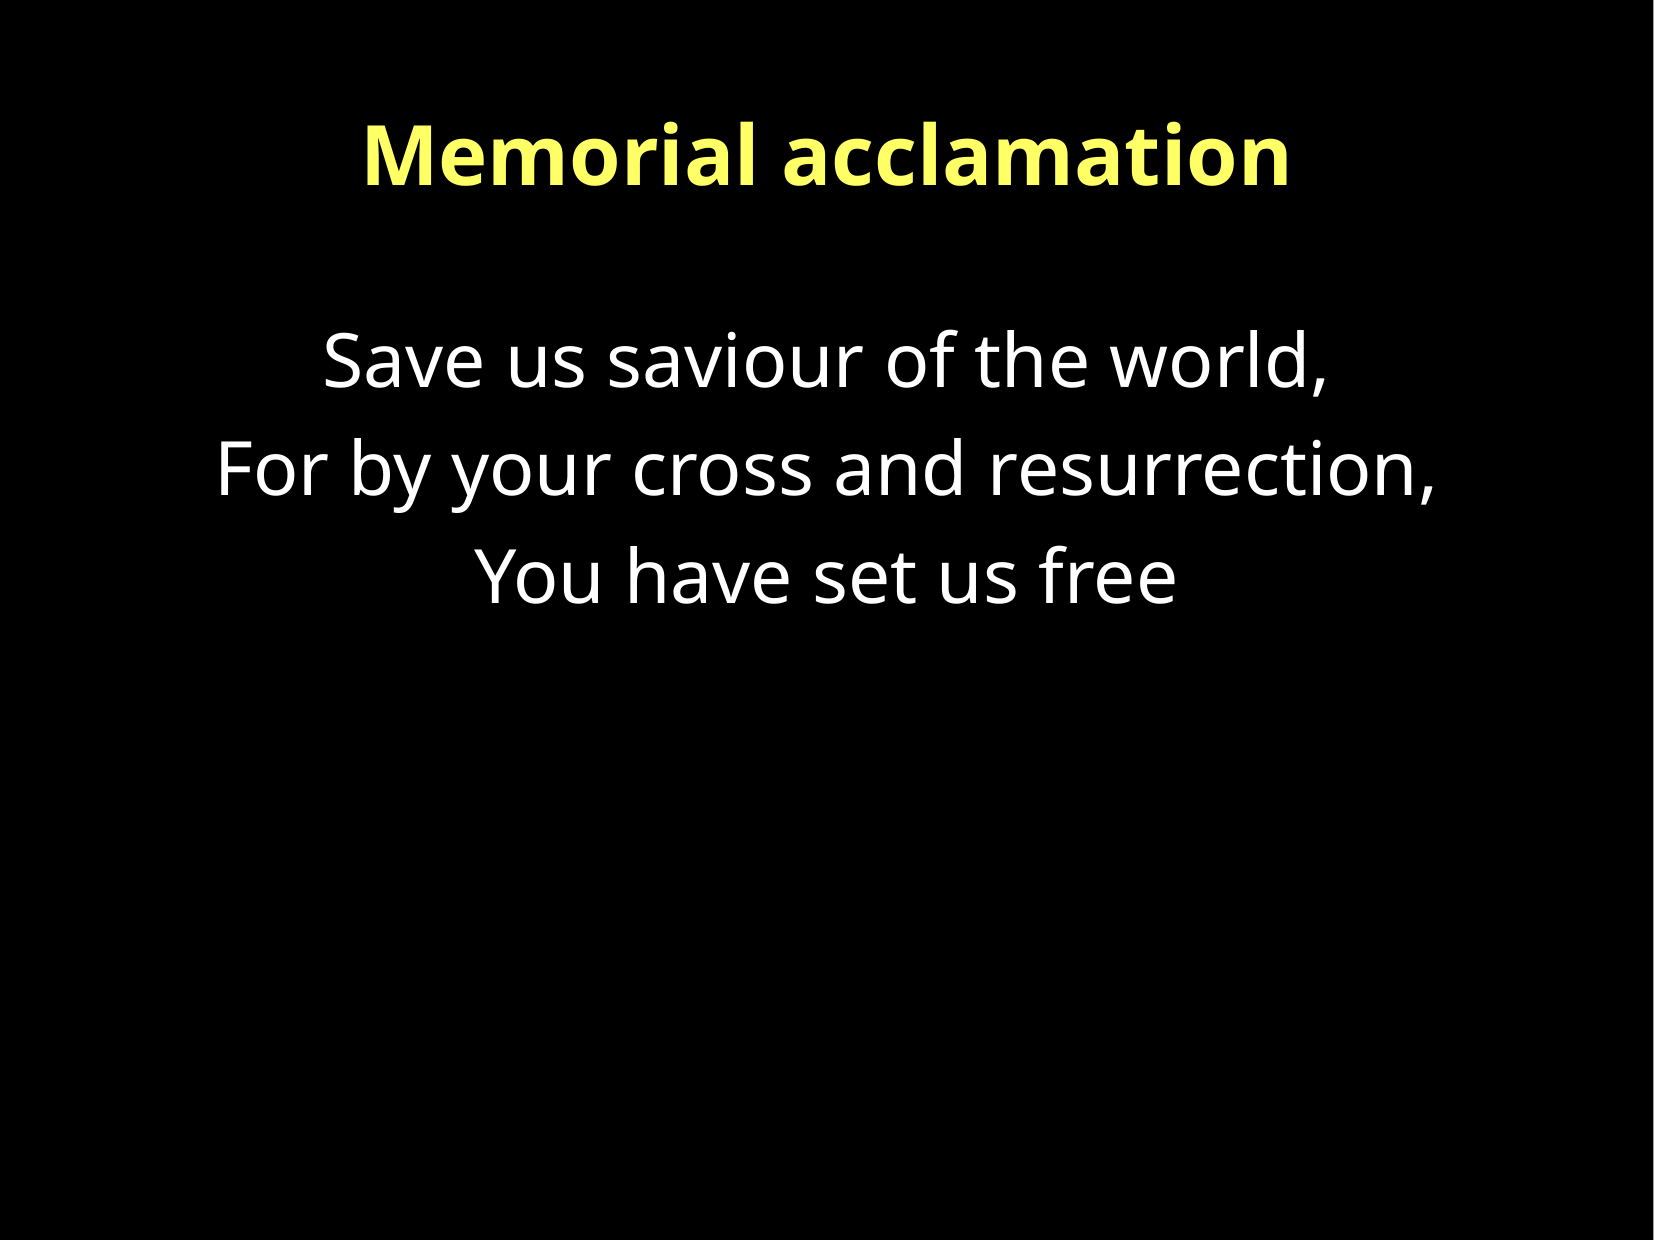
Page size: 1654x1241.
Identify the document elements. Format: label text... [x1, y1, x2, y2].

title Memorial acclamation [82, 49, 1571, 257]
list Save us saviour of the world, For by your cross and resurrection, You have set us free [0, 307, 1654, 1229]
